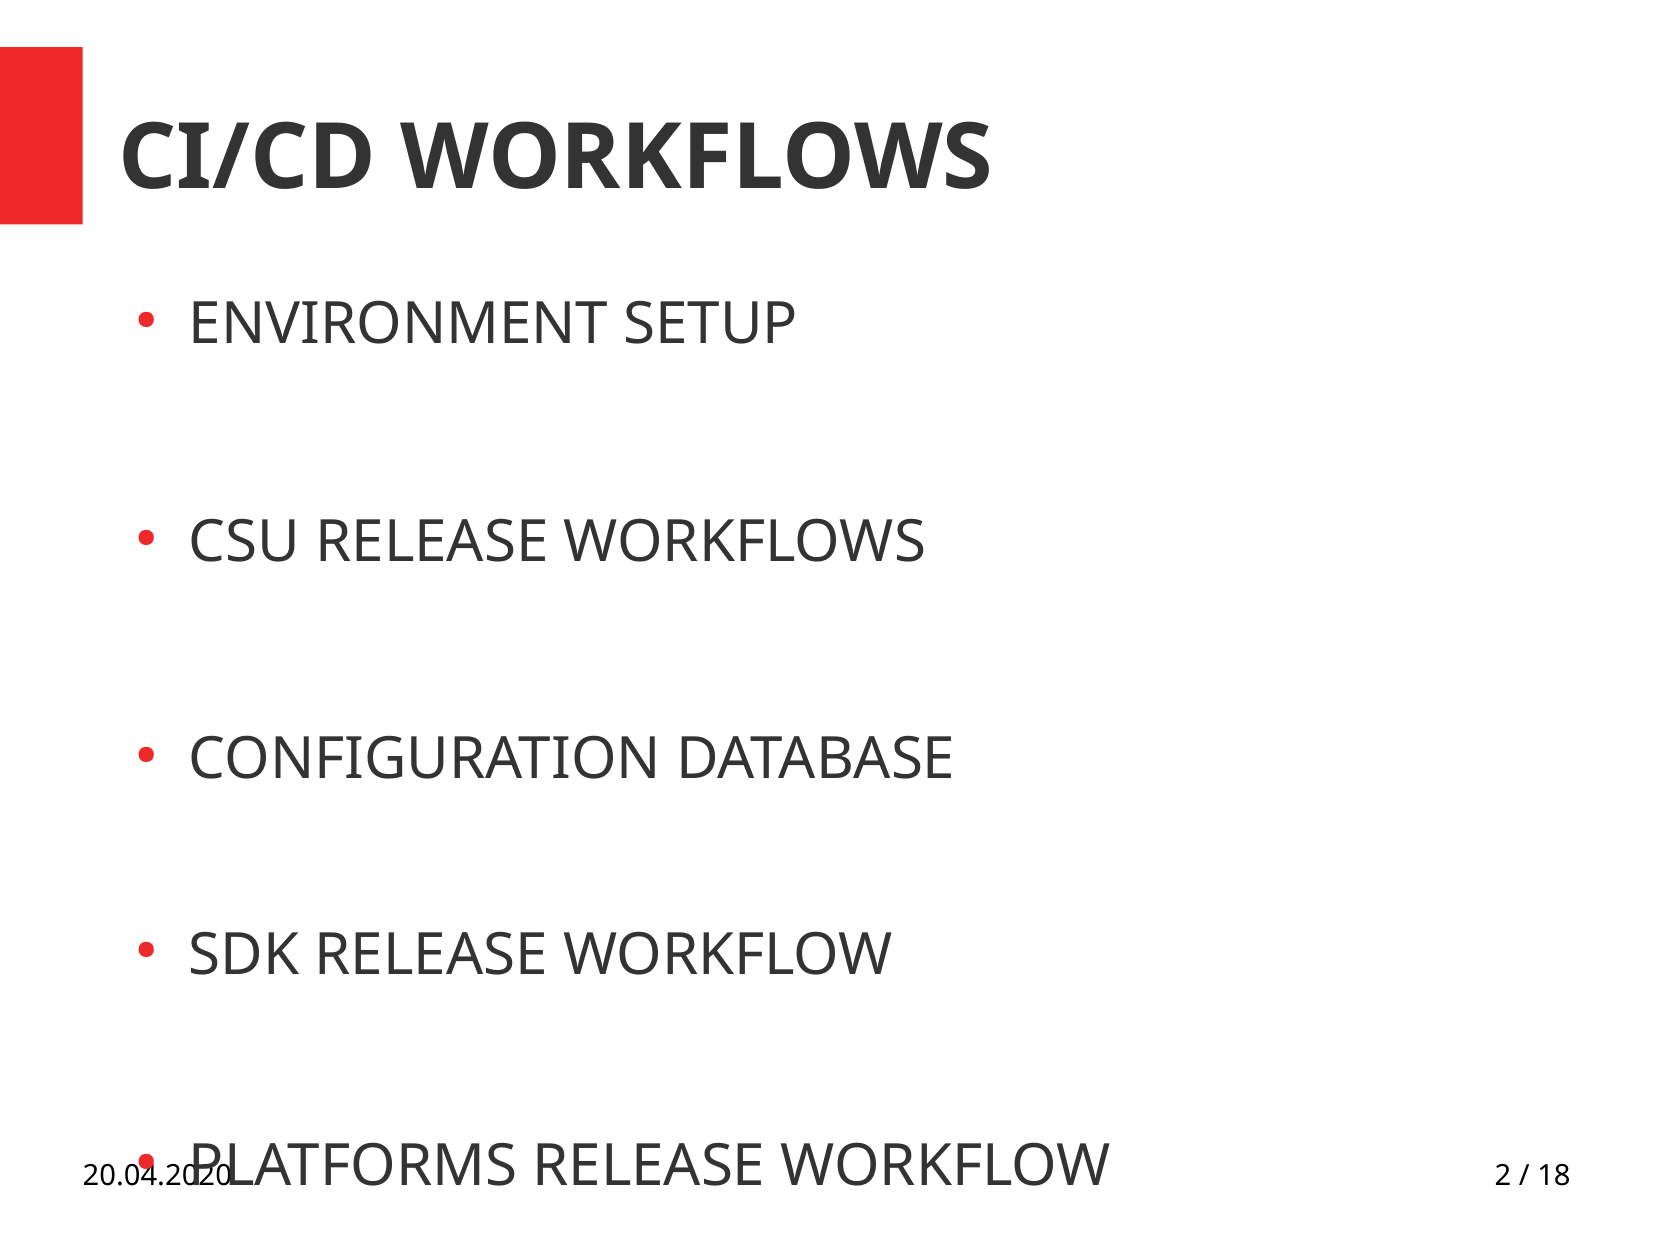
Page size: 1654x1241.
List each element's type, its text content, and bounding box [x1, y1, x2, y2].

list ENVIRONMENT SETUP CSU RELEASE WORKFLOWS CONFIGURATION DATABASE SDK RELEASE WORKFLOW PLATFORMS RELEASE WORKFLOW [118, 281, 1536, 1056]
title CI/CD WORKFLOWS [118, 49, 1571, 257]
